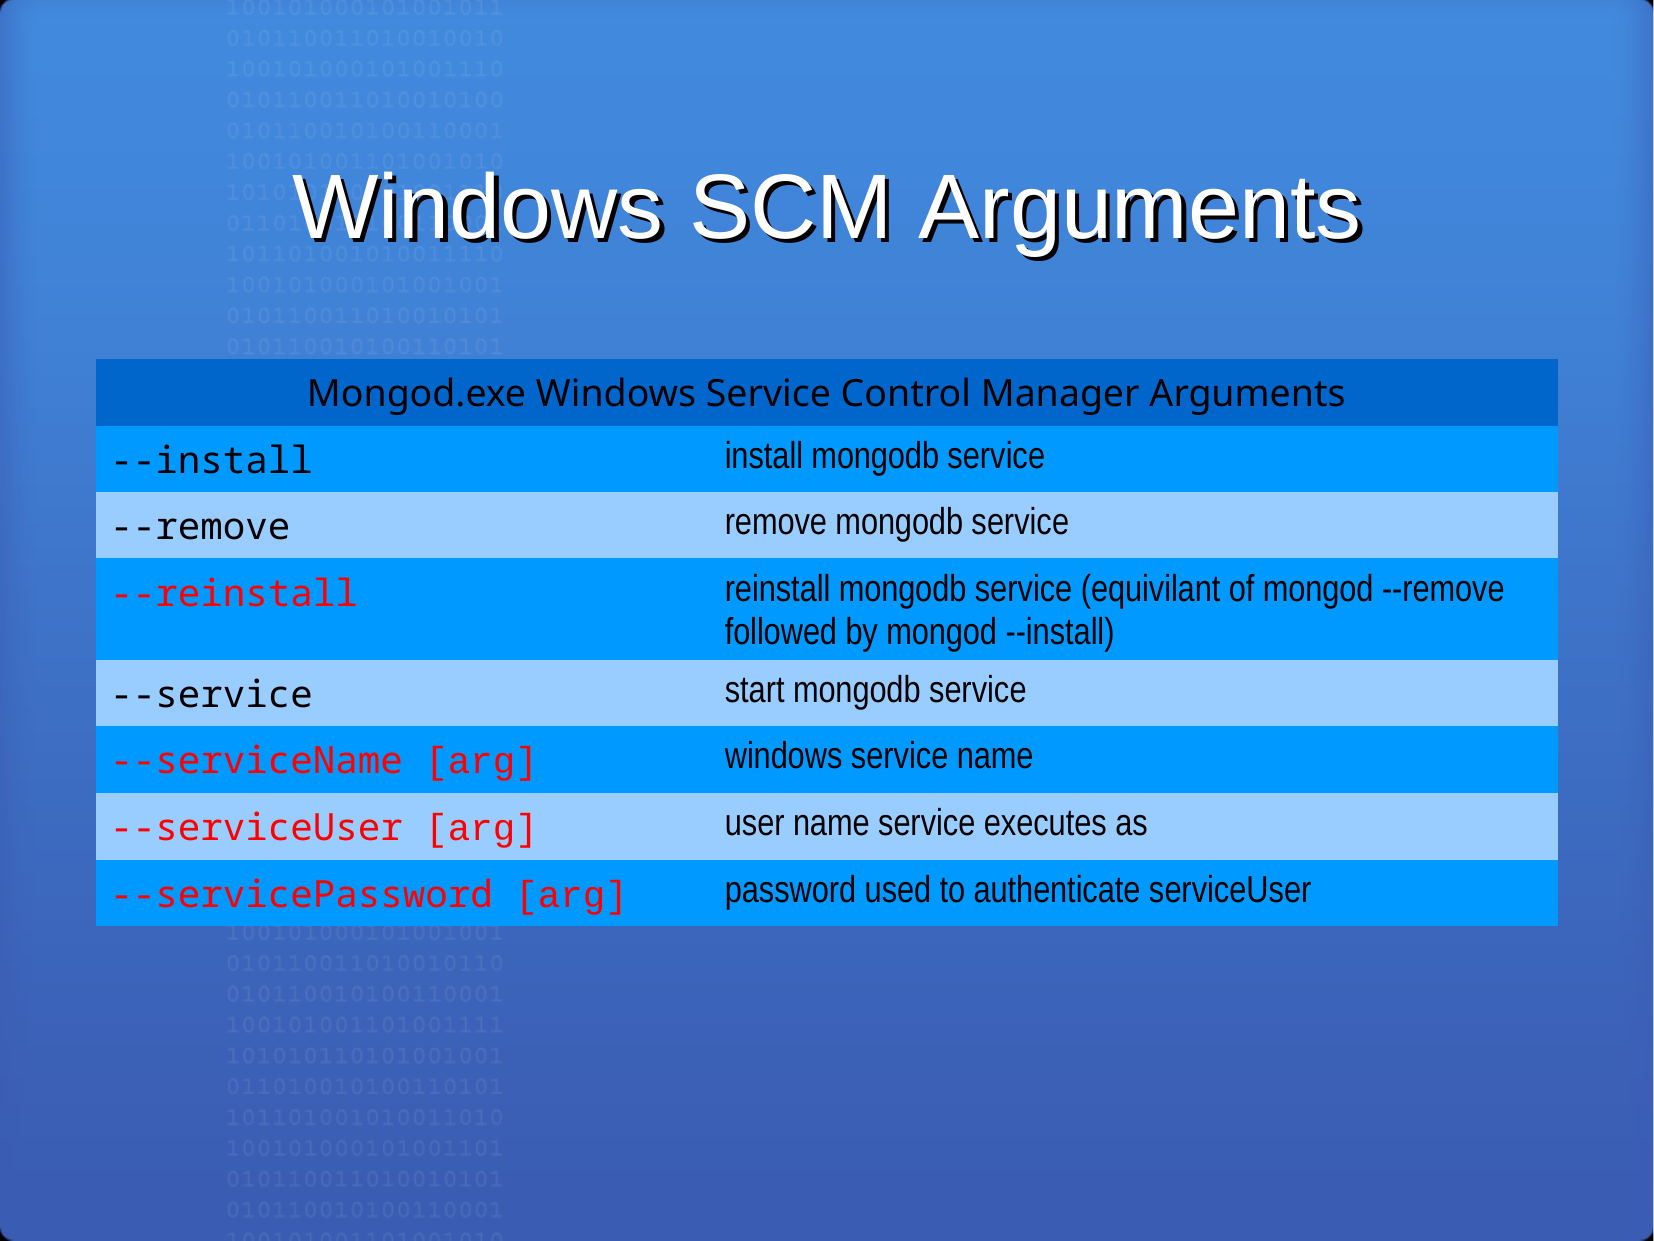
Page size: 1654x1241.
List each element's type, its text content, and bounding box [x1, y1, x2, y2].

table_header Mongod.exe Windows Service Control Manager Arguments [96, 359, 1558, 426]
table_cell reinstall mongodb service (equivilant of mongod --remove followed by mongod --install) [710, 558, 1558, 660]
table_cell --servicePassword [arg] [96, 860, 710, 926]
picture [0, 0, 1654, 1241]
title Windows SCM Arguments [121, 102, 1534, 311]
table_cell install mongodb service [710, 426, 1558, 492]
table_cell windows service name [710, 726, 1558, 793]
table_cell --serviceName [arg] [96, 726, 710, 793]
table_cell --serviceUser [arg] [96, 793, 710, 860]
table_cell start mongodb service [710, 660, 1558, 726]
table_cell --reinstall [96, 558, 710, 660]
table_cell remove mongodb service [710, 492, 1558, 558]
table_cell user name service executes as [710, 793, 1558, 860]
table_cell password used to authenticate serviceUser [710, 860, 1558, 926]
table_cell --install [96, 426, 710, 492]
table_cell --remove [96, 492, 710, 558]
table_cell --service [96, 660, 710, 726]
